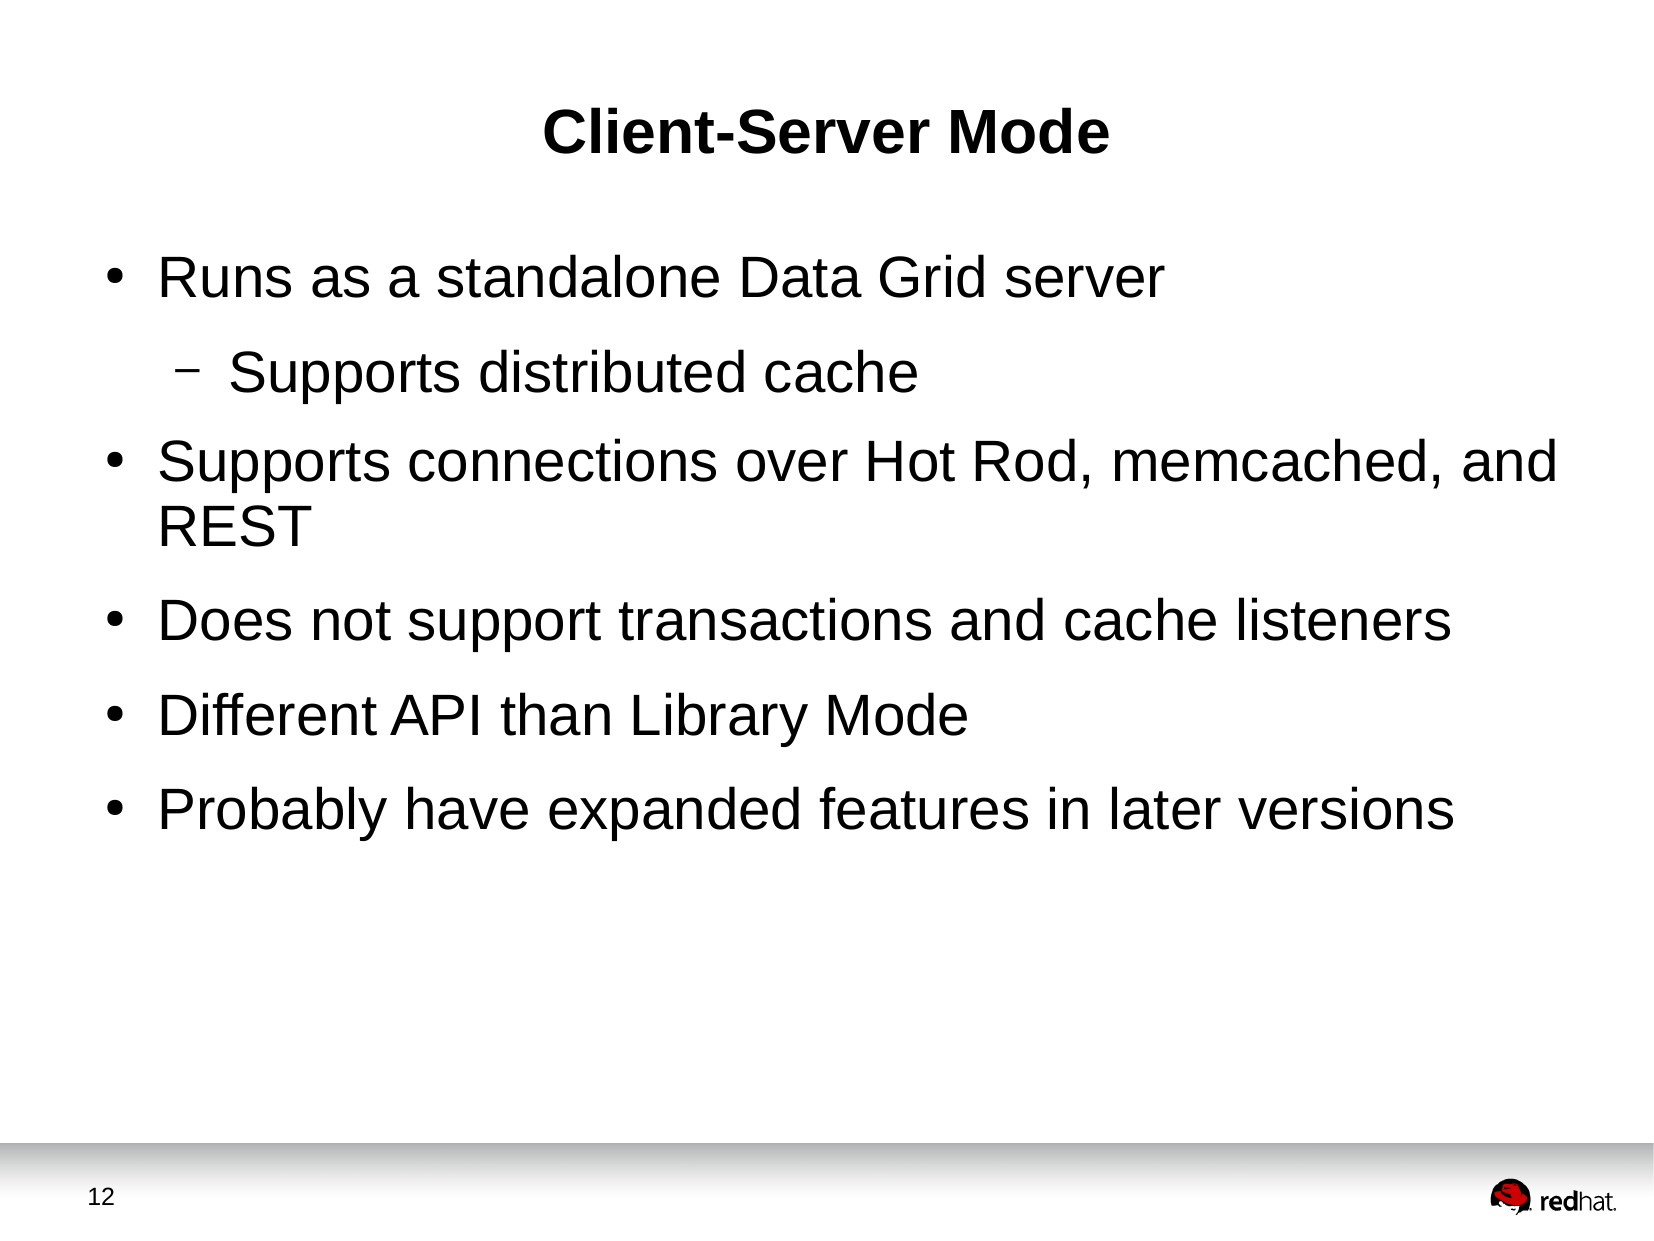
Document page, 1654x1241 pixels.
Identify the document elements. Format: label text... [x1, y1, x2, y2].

title Client-Server Mode [82, 37, 1571, 226]
picture [0, 1143, 1654, 1241]
list Runs as a standalone Data Grid server Supports distributed cache Supports connections over Hot Rod, memcached, and REST Does not support transactions and cache listeners Different API than Library Mode Probably have expanded features in later versions [86, 245, 1576, 1128]
